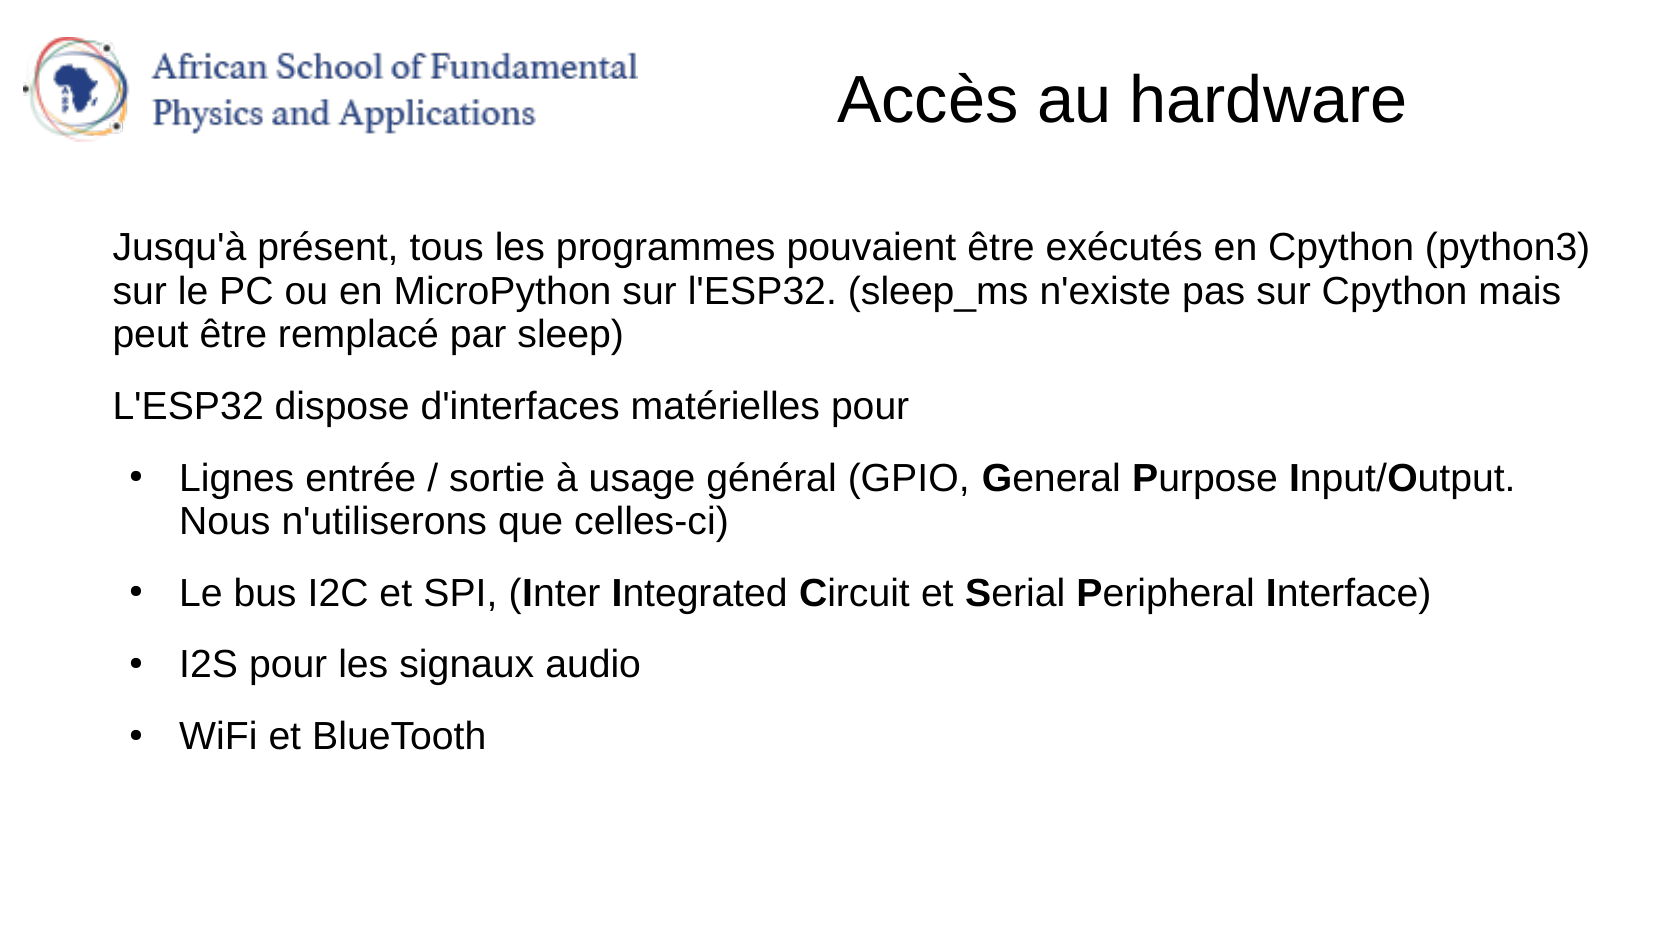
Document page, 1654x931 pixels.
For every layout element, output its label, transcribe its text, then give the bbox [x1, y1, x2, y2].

list Jusqu'à présent, tous les programmes pouvaient être exécutés en Cpython (python3) sur le PC ou en MicroPython sur l'ESP32. (sleep_ms n'existe pas sur Cpython mais peut être remplacé par sleep) L'ESP32 dispose d'interfaces matérielles pour Lignes entrée / sortie à usage général (GPIO, General Purpose Input/Output. Nous n'utiliserons que celles-ci) Le bus I2C et SPI, (Inter Integrated Circuit et Serial Peripheral Interface) I2S pour les signaux audio WiFi et BlueTooth [112, 225, 1601, 765]
title Accès au hardware [635, 21, 1610, 177]
picture [23, 37, 635, 142]
